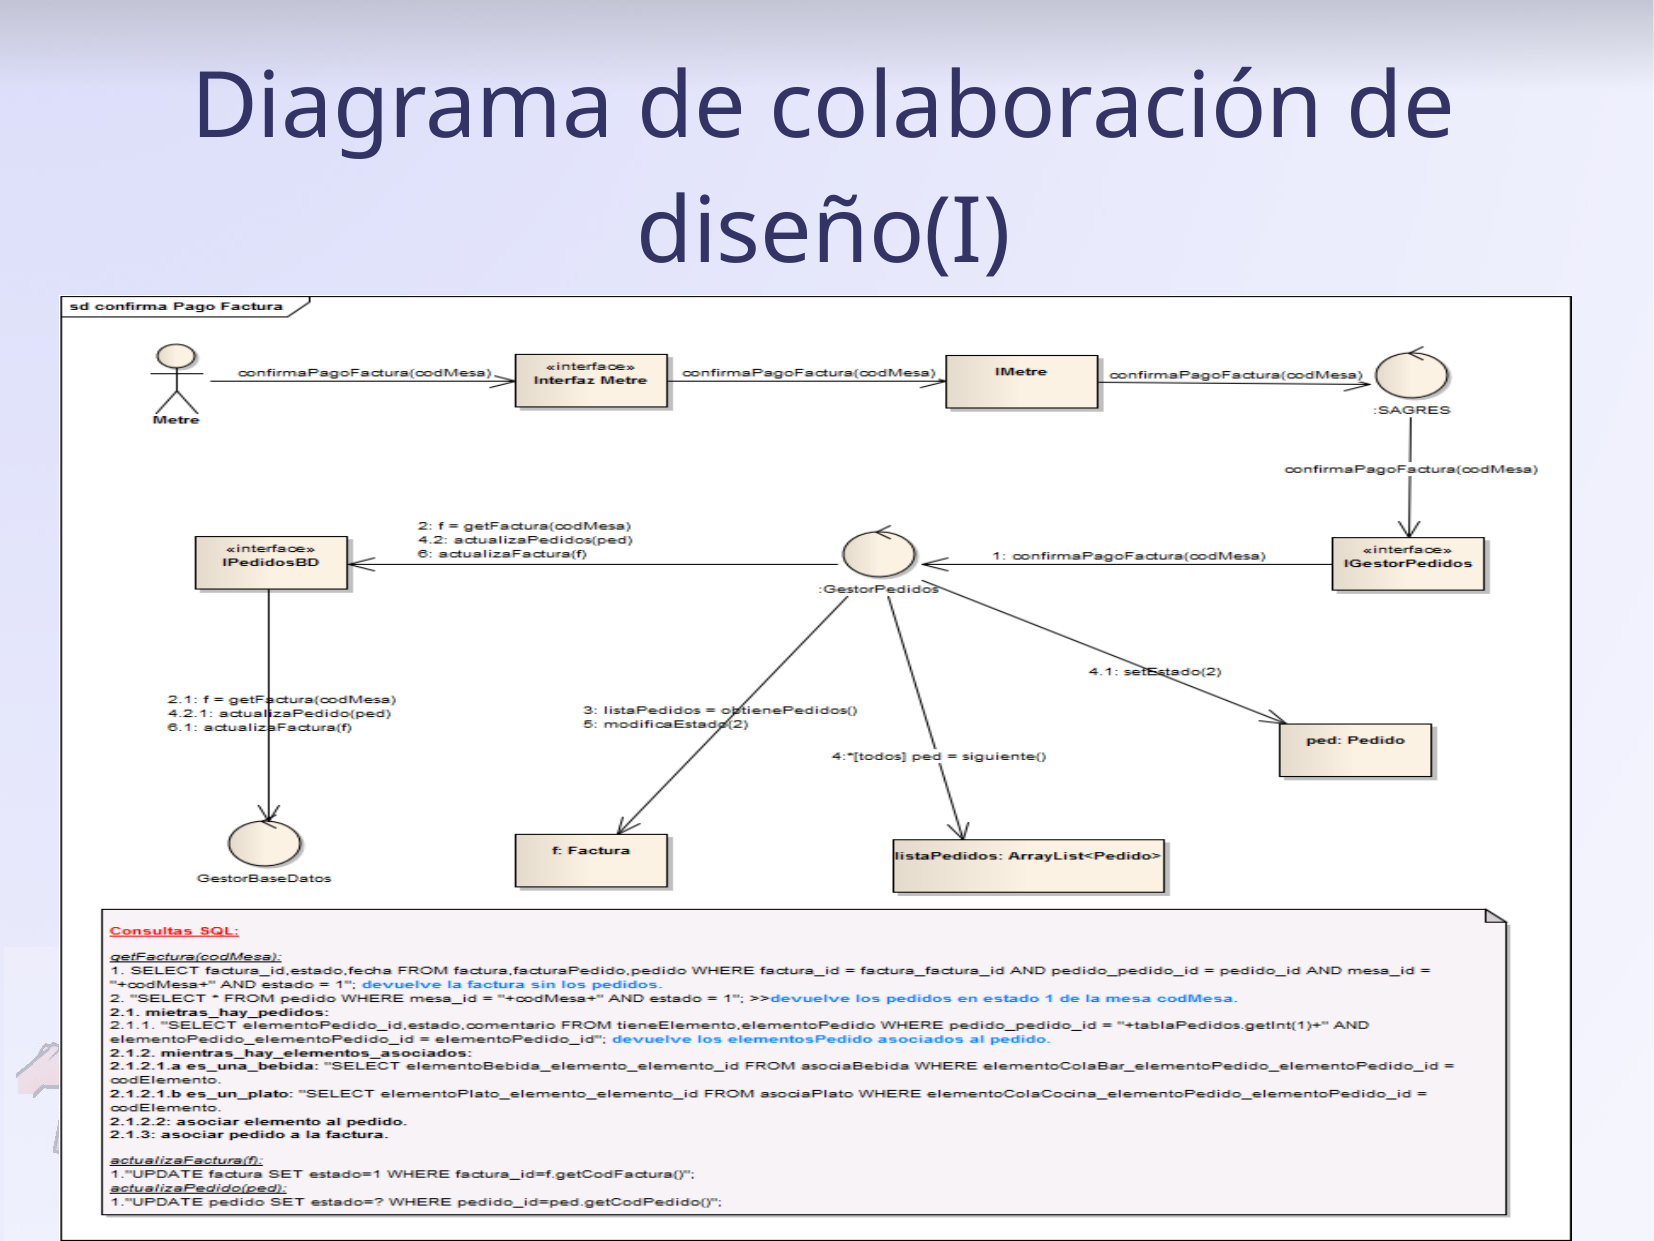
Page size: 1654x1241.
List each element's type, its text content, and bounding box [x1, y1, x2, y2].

title Diagrama de colaboración de diseño(I) [82, 4, 1565, 295]
picture [0, 0, 1654, 1241]
